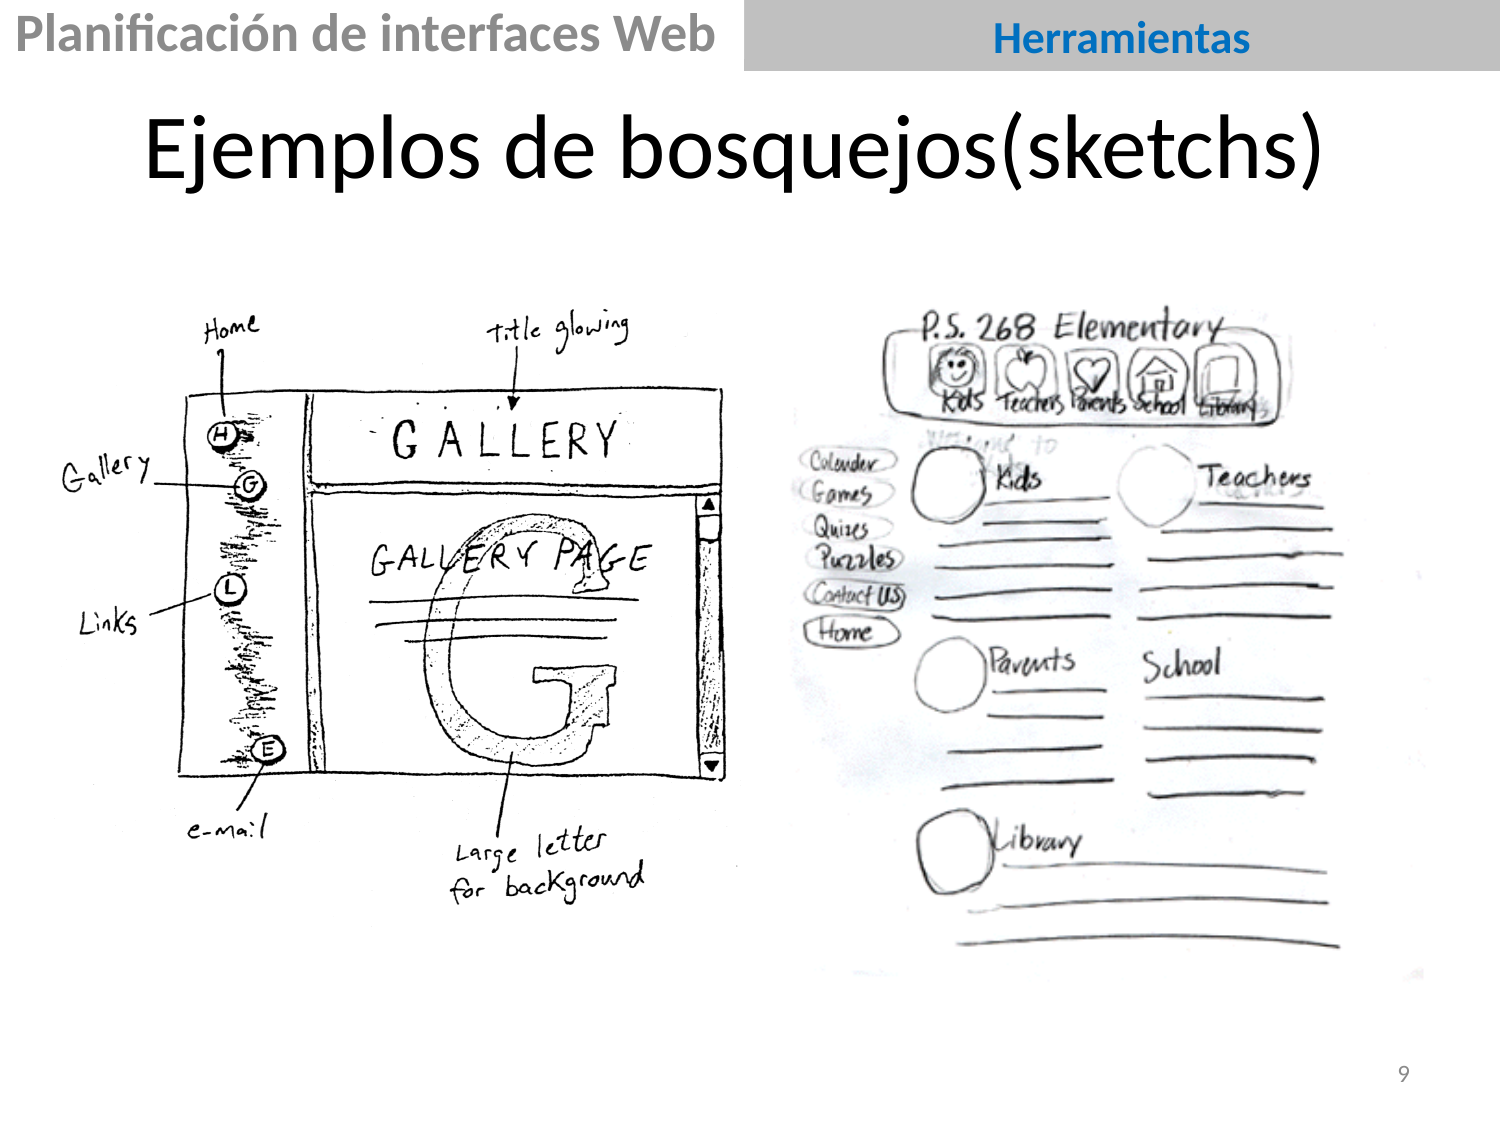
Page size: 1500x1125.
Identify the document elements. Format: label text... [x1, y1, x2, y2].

text_box <número> [1074, 1042, 1425, 1103]
title Planificación de interfaces Web [0, 0, 745, 60]
title Ejemplos de bosquejos(sketchs) [98, 60, 1374, 236]
picture [787, 299, 1435, 984]
picture [52, 300, 742, 928]
title Herramientas [744, 0, 1500, 71]
